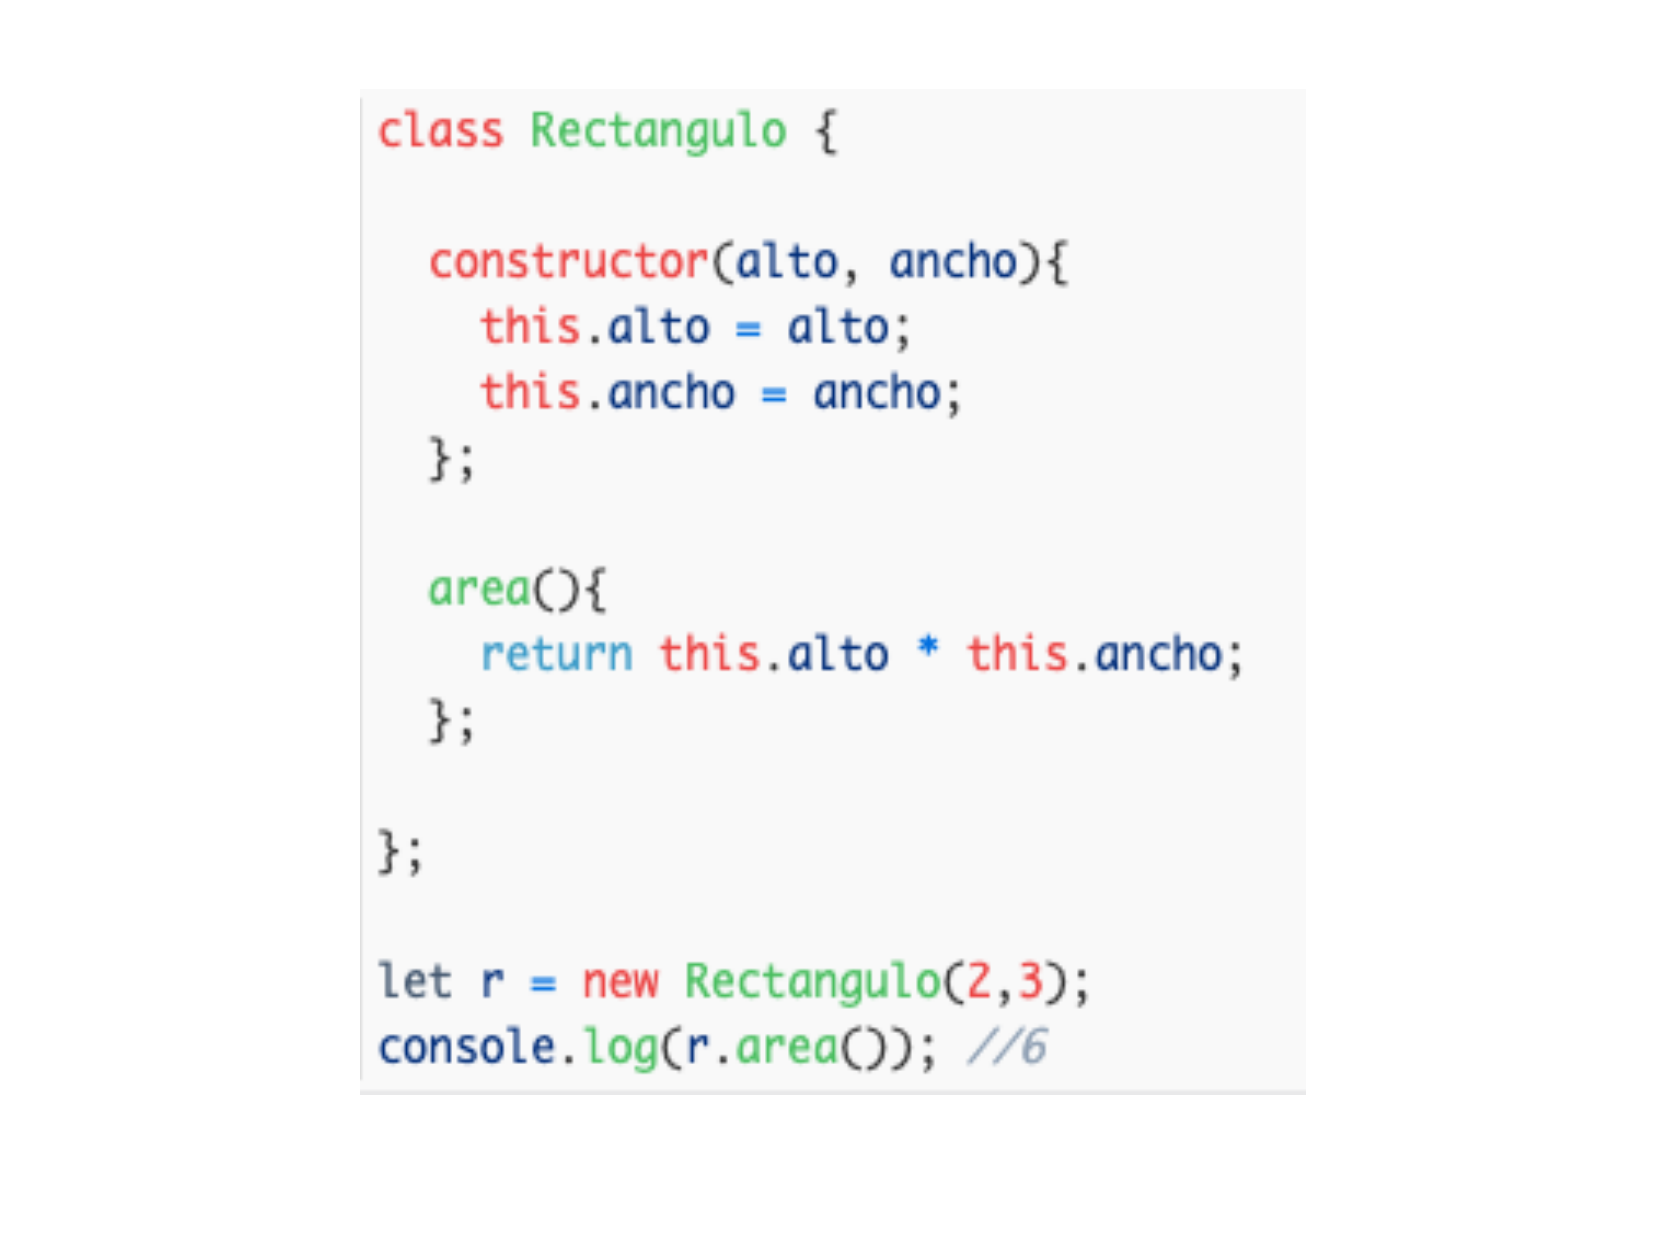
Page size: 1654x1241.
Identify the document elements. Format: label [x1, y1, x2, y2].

picture [360, 89, 1306, 1096]
